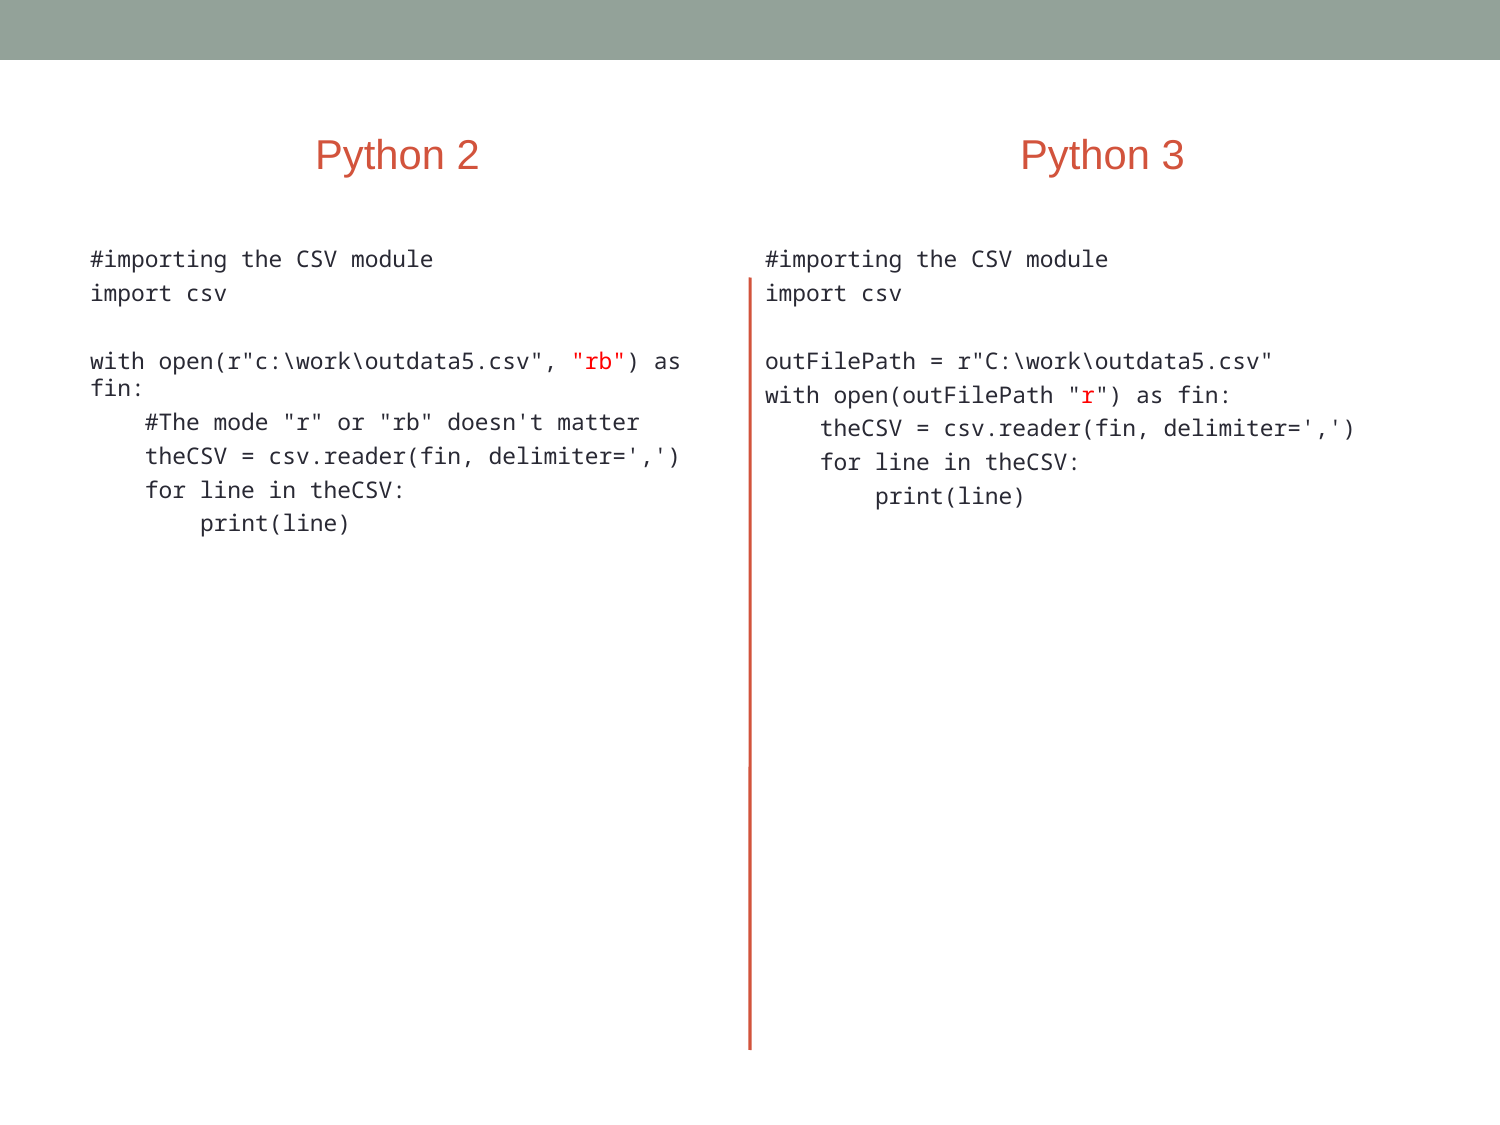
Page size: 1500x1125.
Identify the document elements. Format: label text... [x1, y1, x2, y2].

list Python 2 [75, 99, 721, 205]
list Python 3 [780, 99, 1426, 205]
list #importing the CSV module import csv outFilePath = r"C:\work\outdata5.csv" with open(outFilePath "r") as fin: theCSV = csv.reader(fin, delimiter=',') for line in theCSV: print(line) [750, 237, 1471, 1049]
list #importing the CSV module import csv with open(r"c:\work\outdata5.csv", "rb") as fin: #The mode "r" or "rb" doesn't matter theCSV = csv.reader(fin, delimiter=',') for line in theCSV: print(line) [75, 237, 721, 1049]
